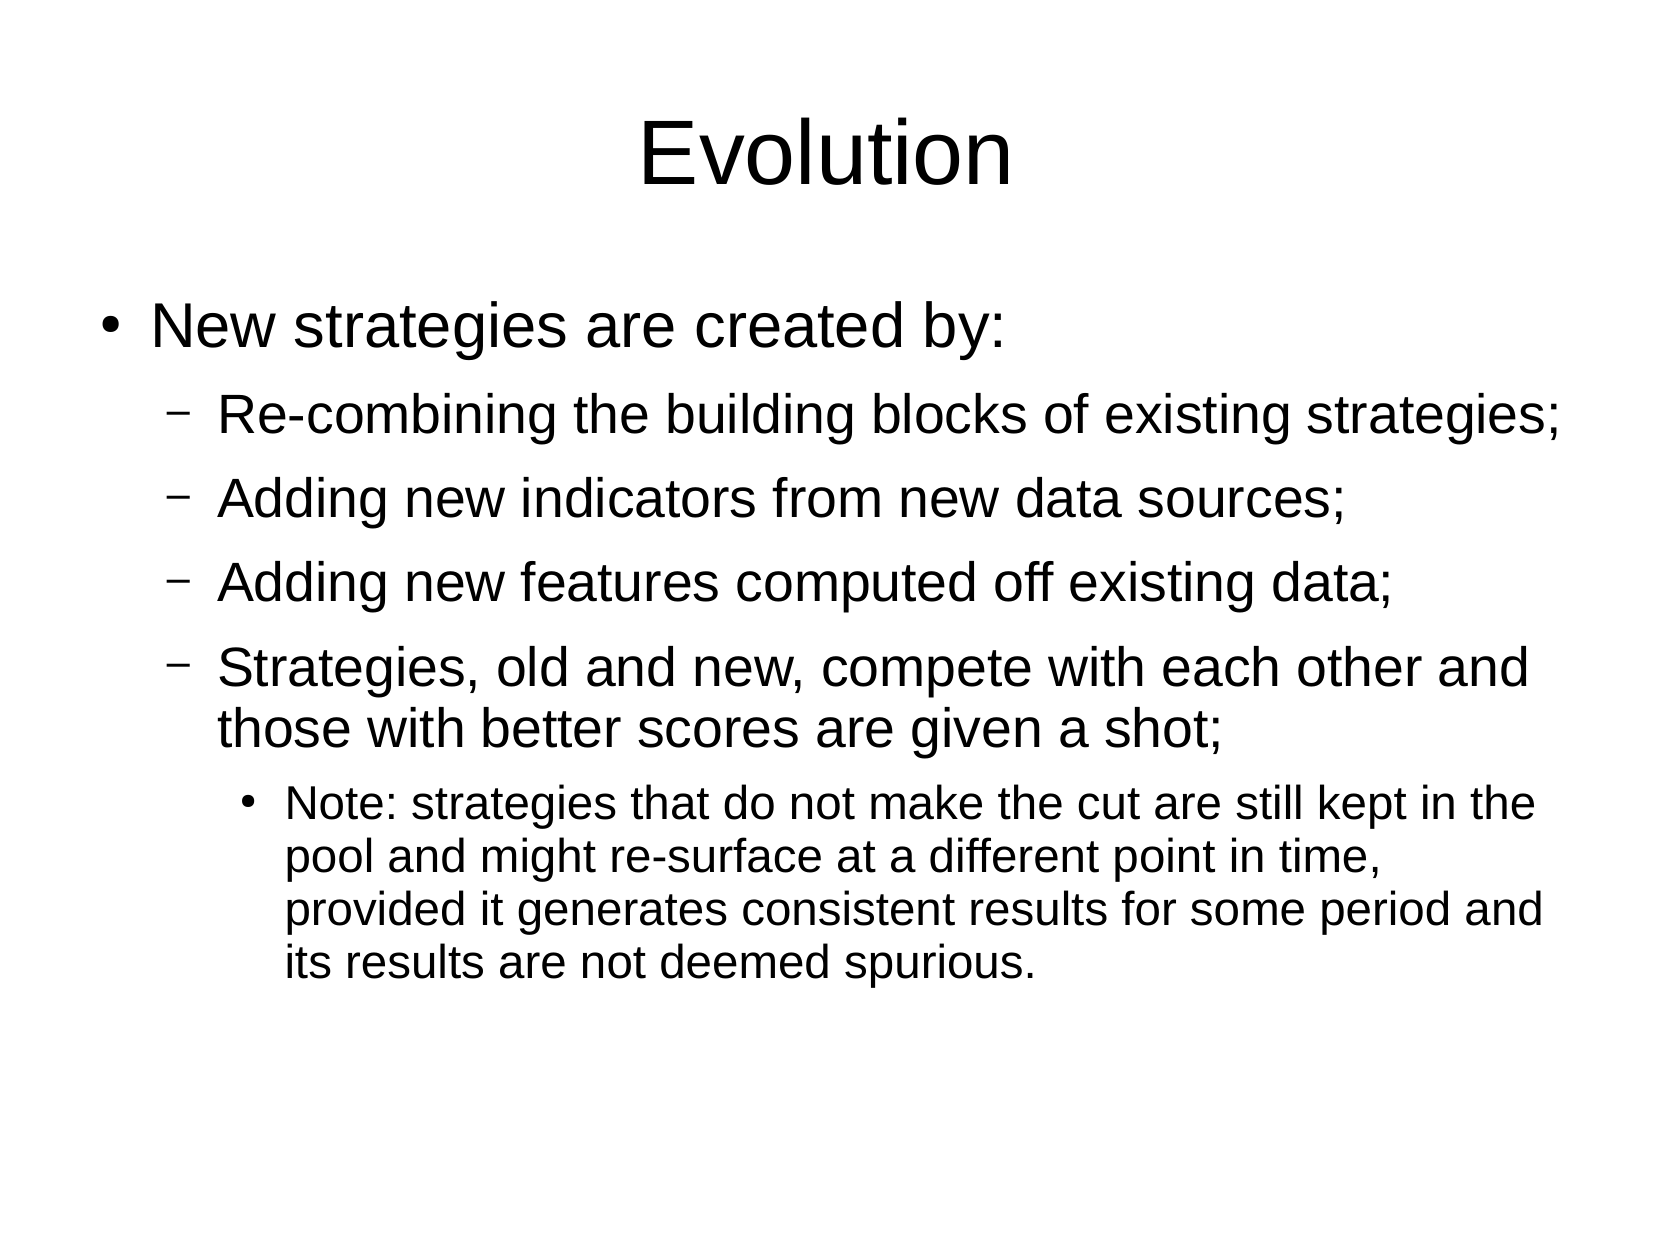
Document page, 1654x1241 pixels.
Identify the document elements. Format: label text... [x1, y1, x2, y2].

list New strategies are created by: Re-combining the building blocks of existing strategies; Adding new indicators from new data sources; Adding new features computed off existing data; Strategies, old and new, compete with each other and those with better scores are given a shot; Note: strategies that do not make the cut are still kept in the pool and might re-surface at a different point in time, provided it generates consistent results for some period and its results are not deemed spurious. [82, 290, 1571, 1010]
title Evolution [82, 49, 1571, 257]
